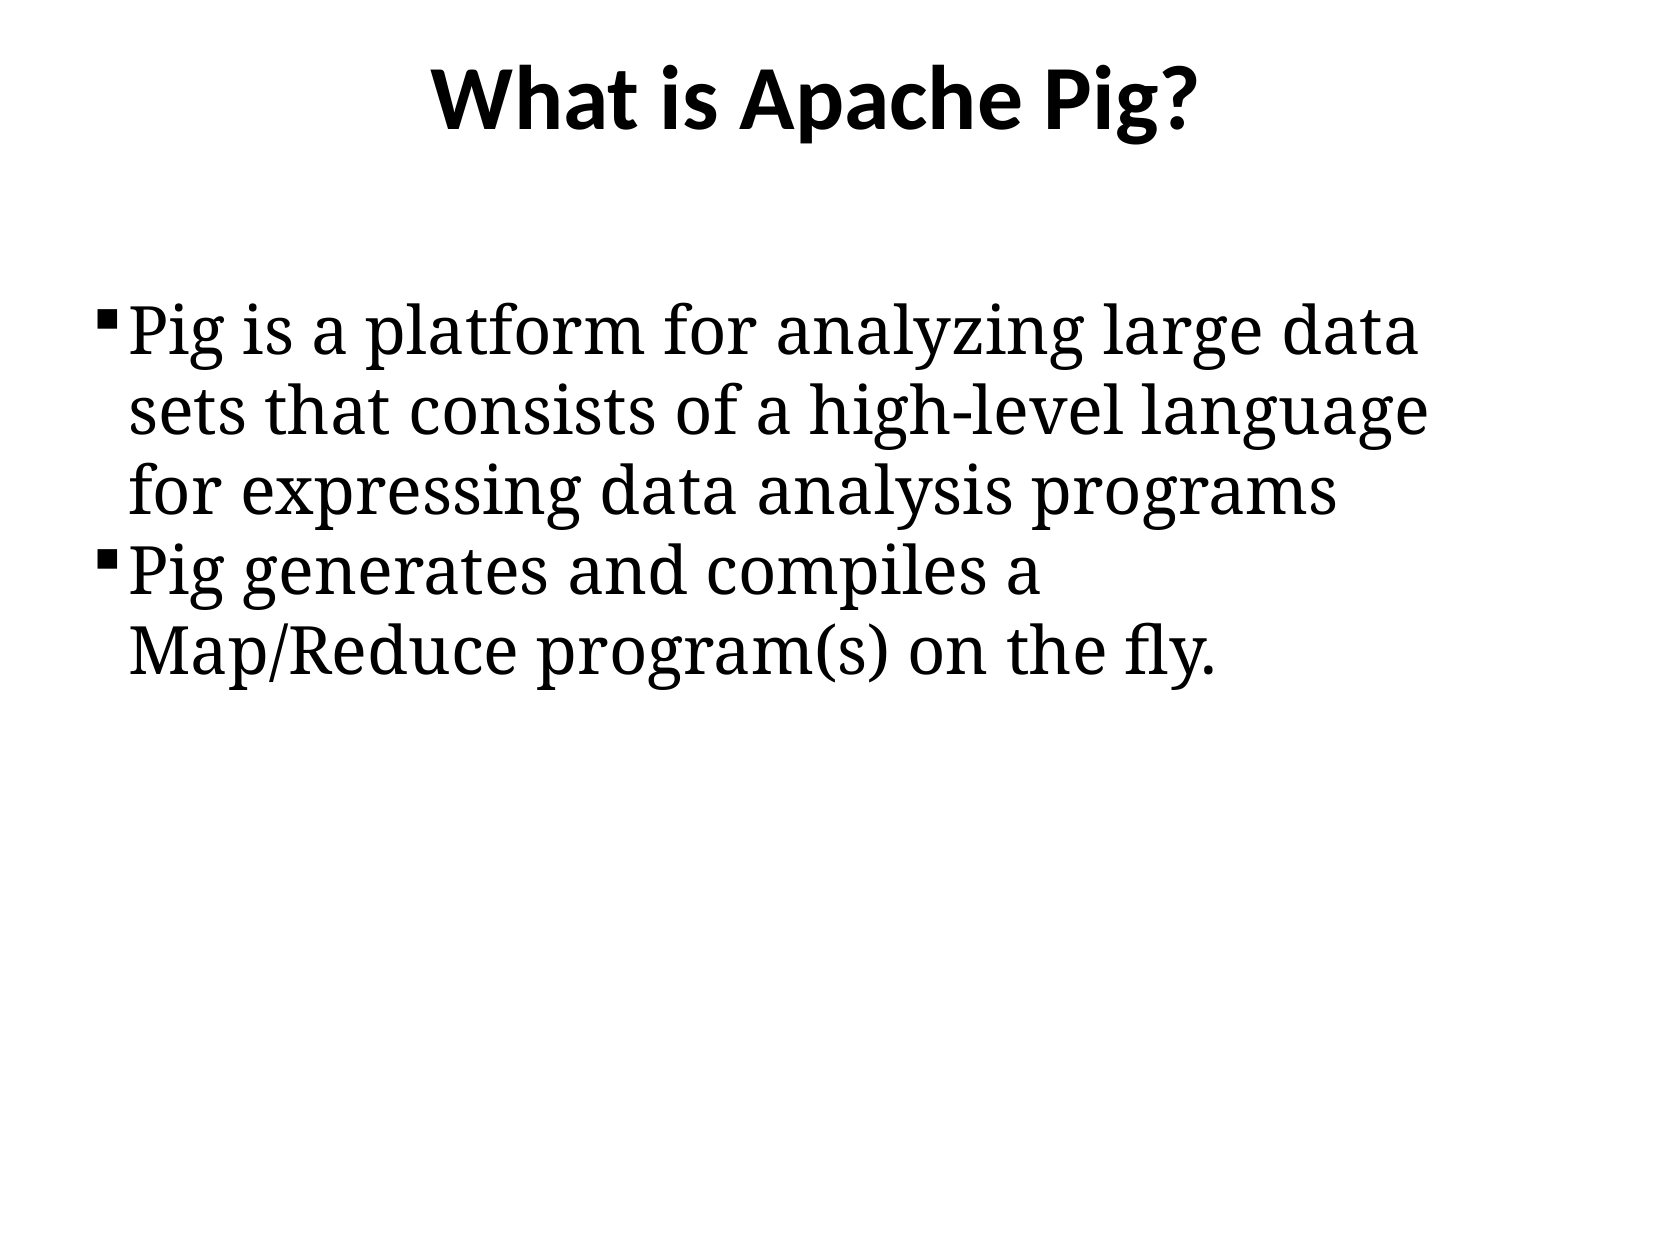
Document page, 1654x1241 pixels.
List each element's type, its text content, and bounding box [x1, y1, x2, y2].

text_box Pig is a platform for analyzing large data sets that consists of a high-level language for expressing data analysis programs Pig generates and compiles a Map/Reduce program(s) on the fly. [77, 280, 1453, 981]
title What is Apache Pig? [82, 45, 1571, 261]
